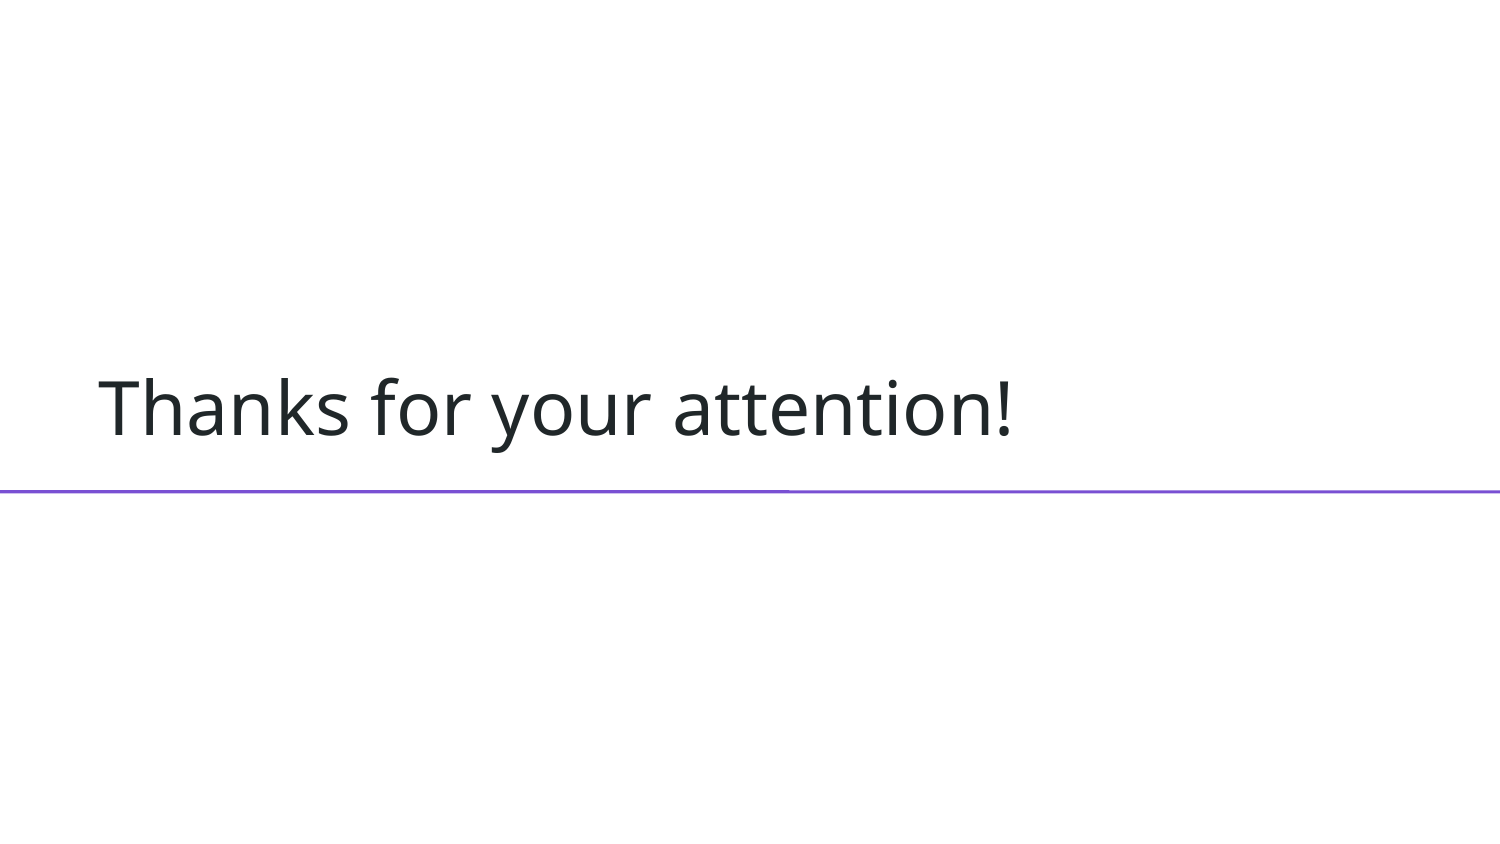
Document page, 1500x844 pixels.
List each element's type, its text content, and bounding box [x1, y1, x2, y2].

title Thanks for your attention! [83, 337, 1417, 466]
